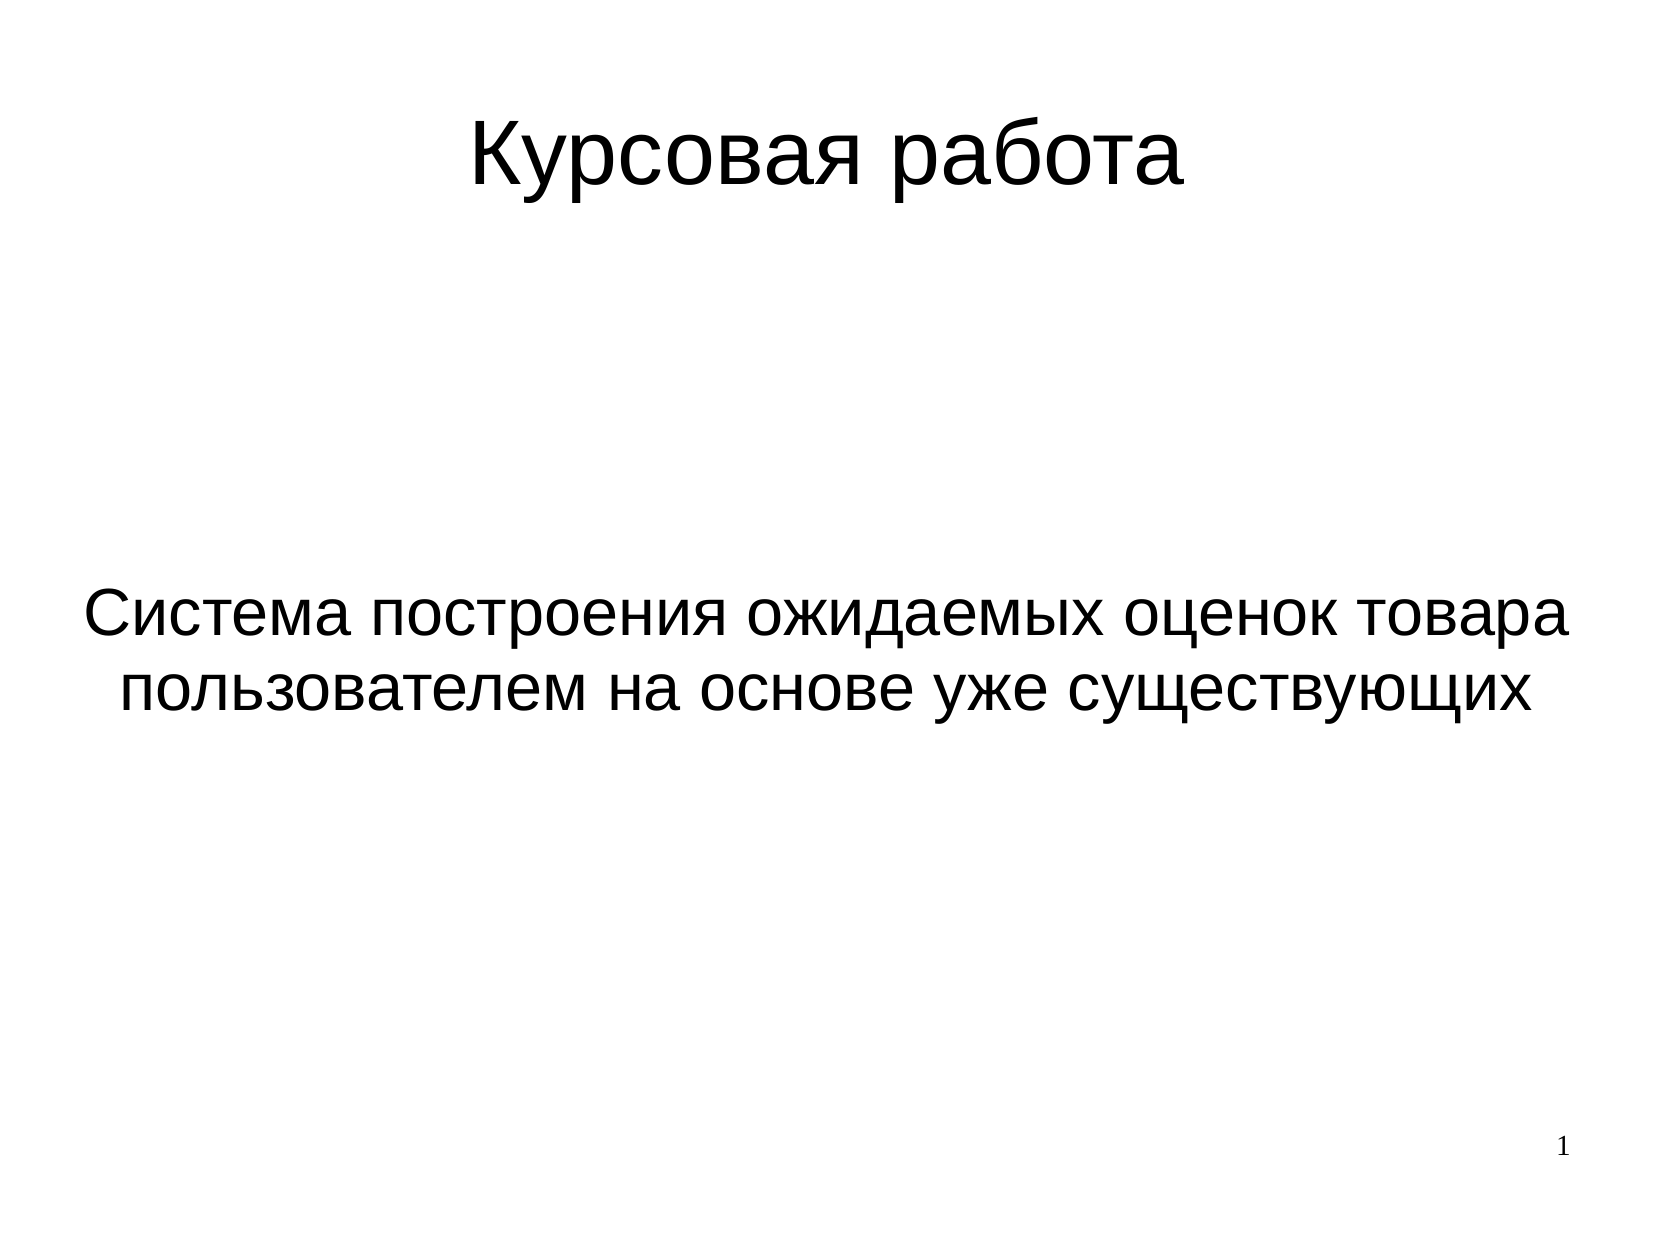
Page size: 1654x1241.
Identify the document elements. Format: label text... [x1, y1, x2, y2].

subtitle Система построения ожидаемых оценок товара пользователем на основе уже существующих [82, 290, 1571, 1010]
title Курсовая работа [82, 49, 1571, 257]
